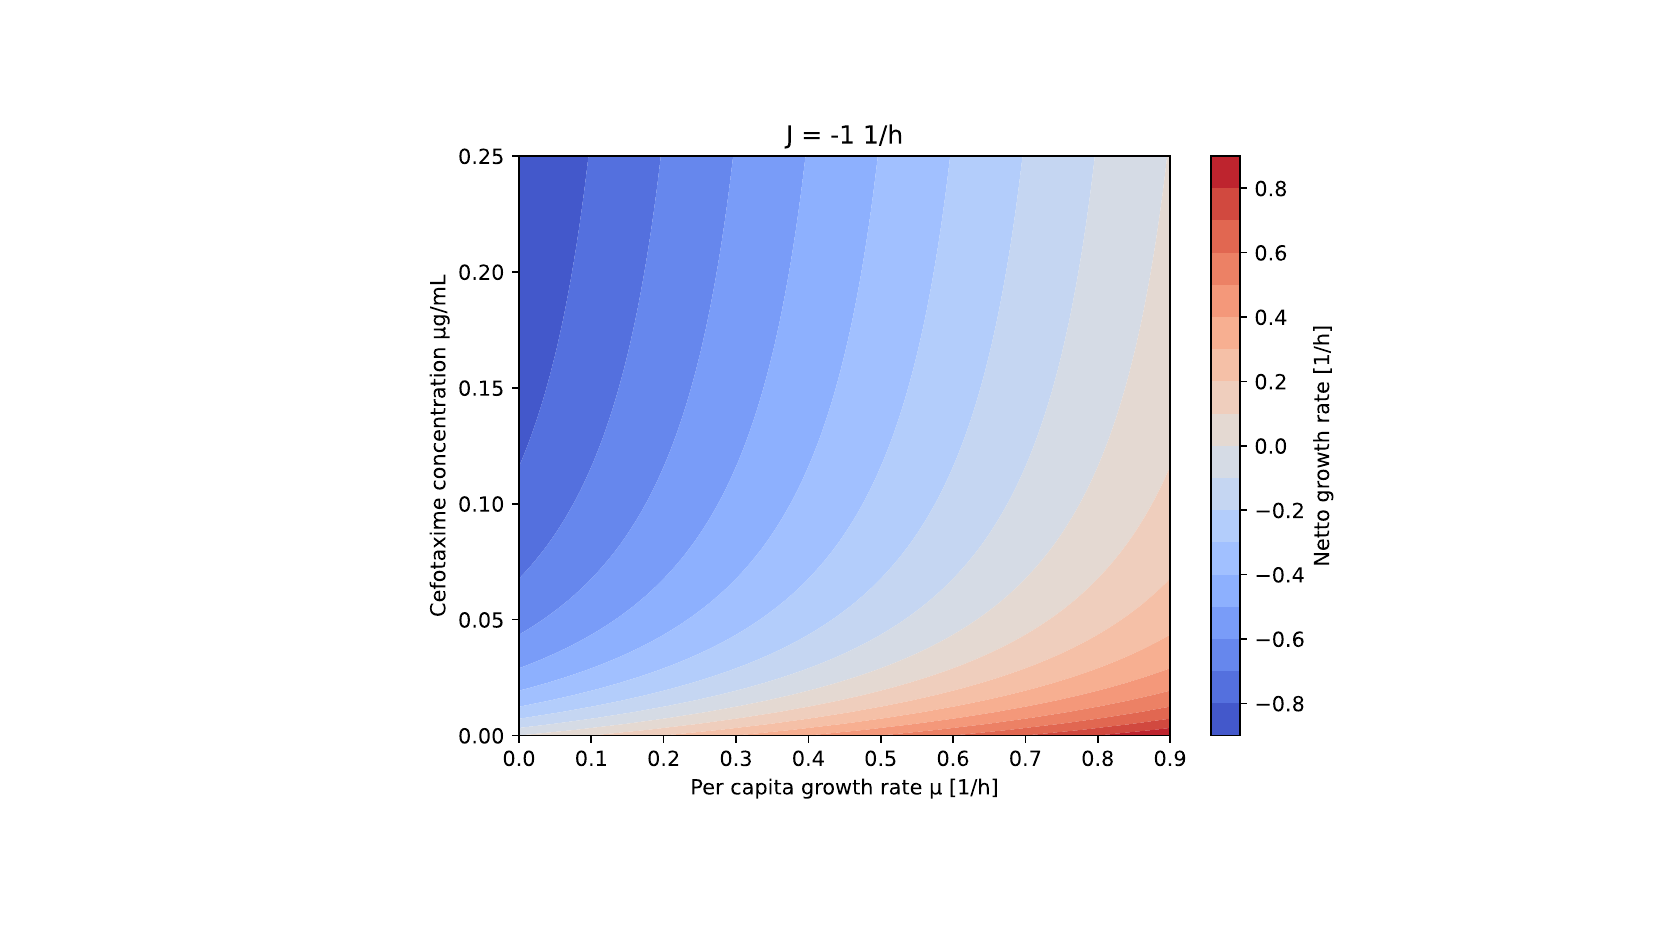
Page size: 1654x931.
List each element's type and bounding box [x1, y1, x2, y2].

picture [405, 102, 1367, 824]
